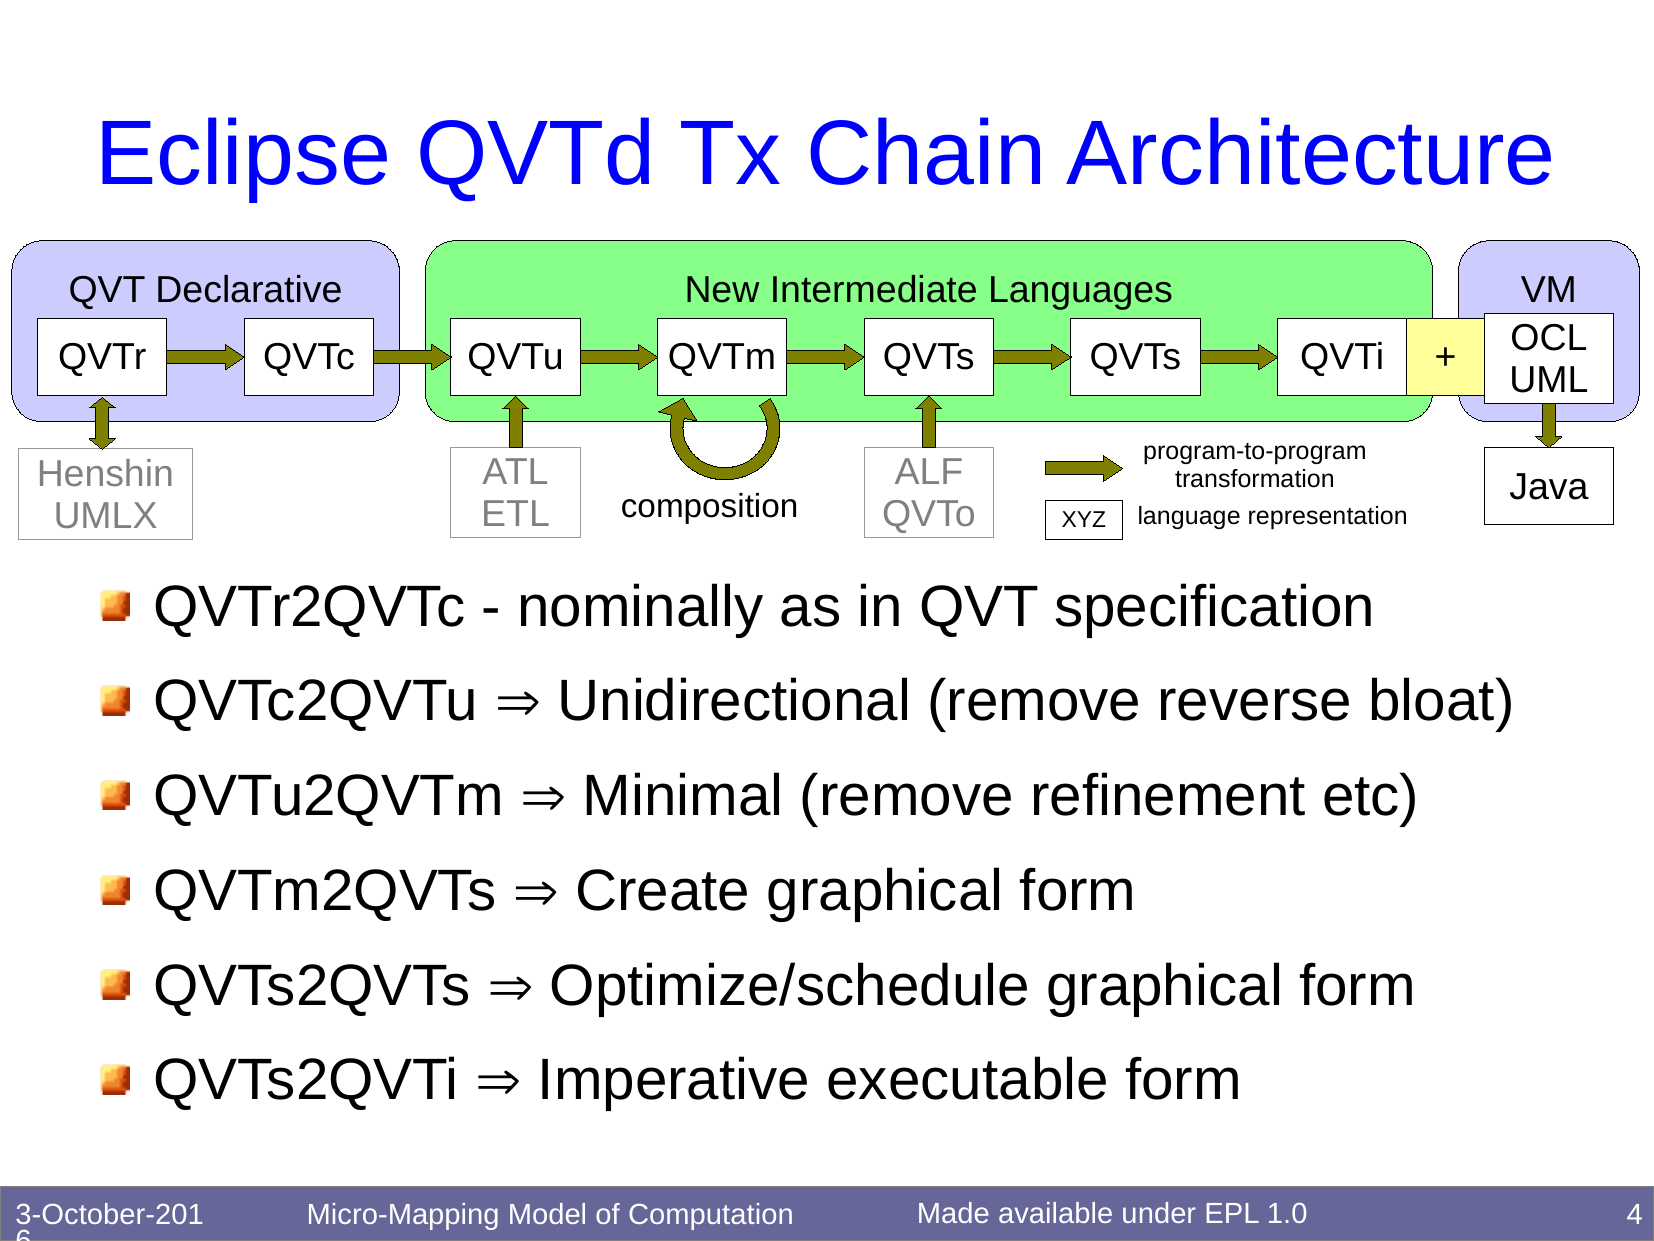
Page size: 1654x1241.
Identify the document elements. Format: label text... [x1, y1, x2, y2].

text_box language representation [1122, 494, 1459, 542]
text_box [993, 344, 1072, 370]
text_box ALF QVTo [864, 447, 994, 538]
text_box [89, 397, 116, 450]
text_box QVTm [657, 318, 787, 396]
text_box program-to-program transformation [1116, 429, 1394, 500]
text_box [166, 344, 245, 370]
list QVTr2QVTc - nominally as in QVT specification QVTc2QVTu  Unidirectional (remove reverse bloat) QVTu2QVTm  Minimal (remove refinement etc) QVTm2QVTs  Create graphical form QVTs2QVTs  Optimize/schedule graphical form QVTs2QVTi  Imperative executable form [82, 573, 1571, 1241]
text_box composition [606, 479, 858, 537]
text_box XYZ [1045, 500, 1122, 540]
text_box + [1406, 318, 1485, 396]
text_box QVTi [1277, 318, 1406, 396]
text_box [1535, 403, 1562, 448]
text_box [658, 398, 780, 480]
text_box QVTs [1070, 318, 1201, 396]
text_box New Intermediate Languages [931, 359, 1433, 422]
text_box [1045, 455, 1116, 482]
text_box New Intermediate Languages [425, 359, 514, 422]
text_box VM [1458, 240, 1640, 422]
text_box [580, 344, 658, 370]
text_box Java [1484, 447, 1614, 525]
text_box [915, 396, 942, 448]
text_box QVTr [37, 318, 167, 396]
text_box QVTc [244, 318, 374, 396]
text_box QVT Declarative [11, 240, 400, 422]
text_box QVTu [450, 318, 581, 396]
text_box [786, 344, 864, 370]
text_box New Intermediate Languages [425, 240, 1433, 356]
text_box VM [1458, 396, 1542, 422]
text_box QVTs [864, 318, 994, 396]
text_box Henshin UMLX [18, 448, 193, 540]
text_box [1200, 344, 1278, 370]
text_box [374, 344, 452, 370]
text_box ATL ETL [450, 447, 581, 538]
text_box New Intermediate Languages [517, 358, 927, 422]
text_box OCL UML [1484, 313, 1614, 404]
title Eclipse QVTd Tx Chain Architecture [82, 49, 1571, 257]
text_box [502, 395, 529, 448]
